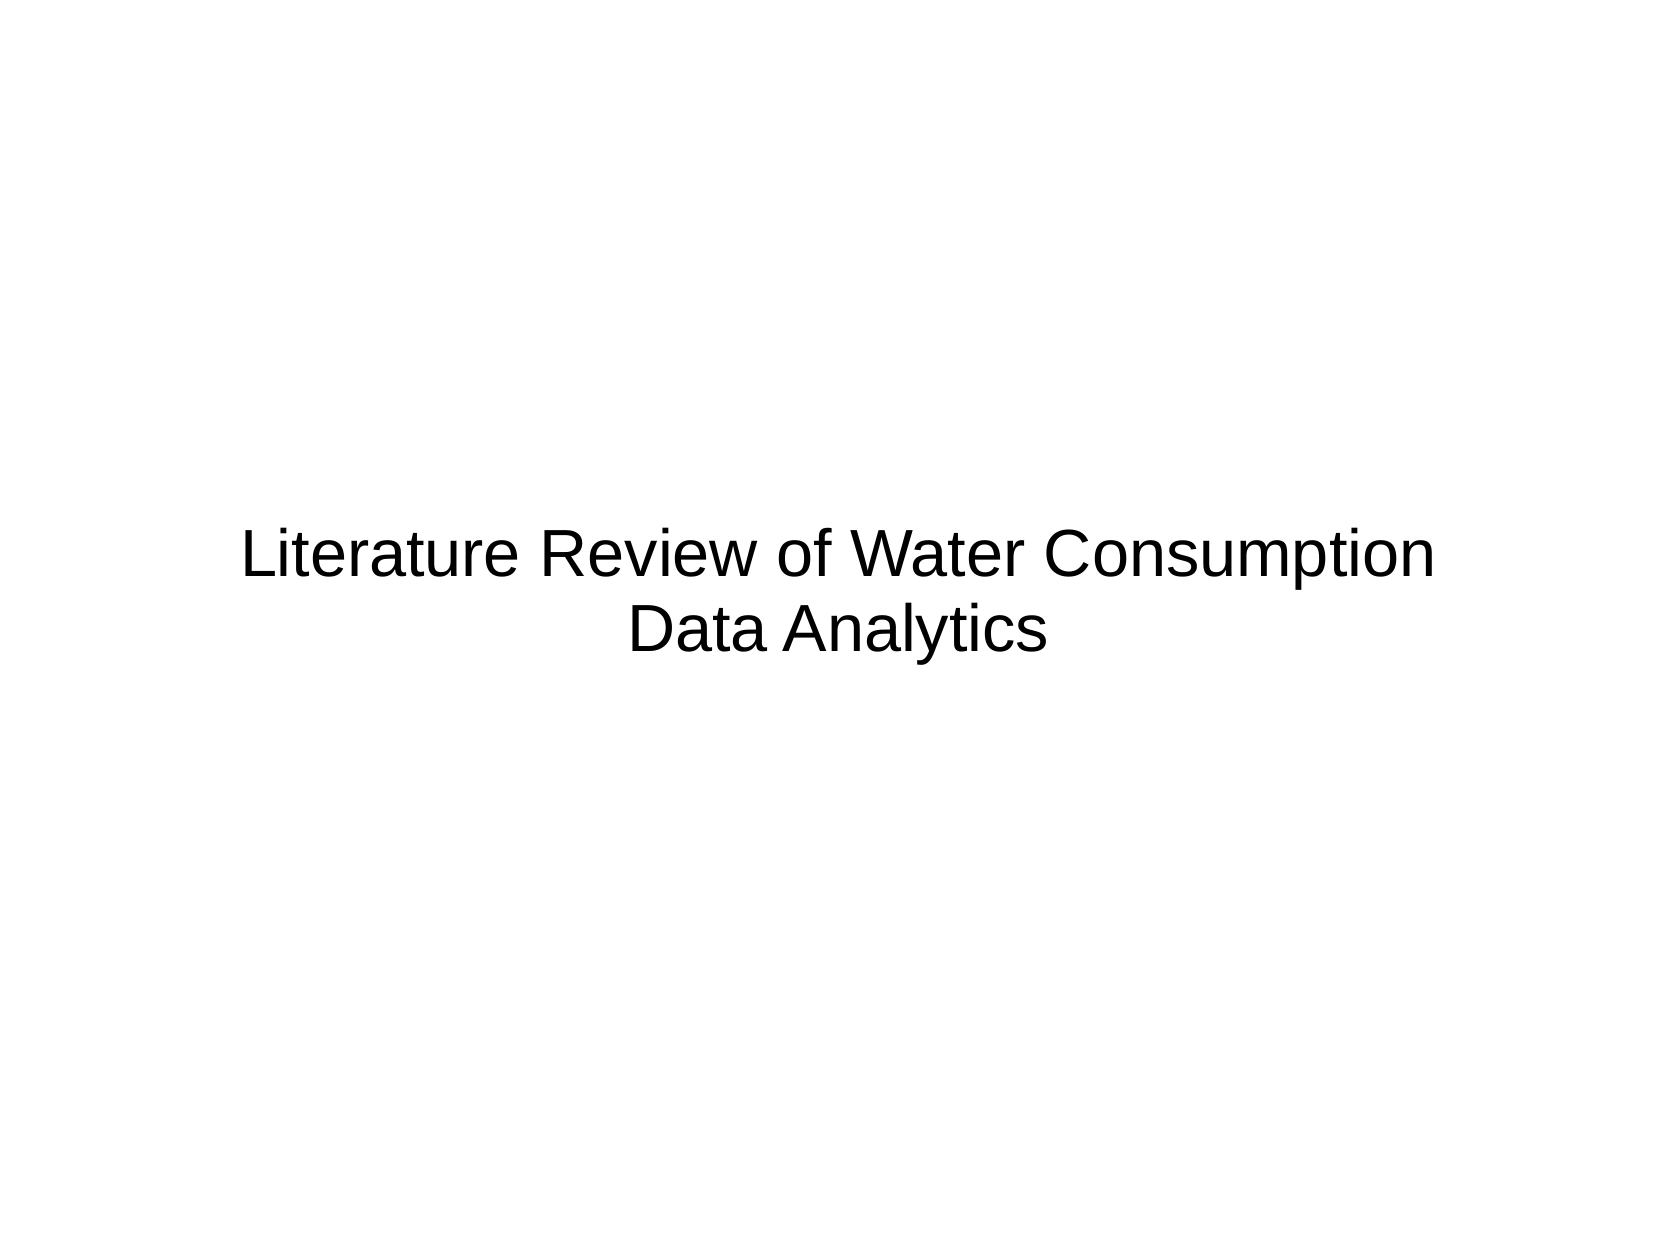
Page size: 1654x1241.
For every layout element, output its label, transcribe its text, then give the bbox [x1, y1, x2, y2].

subtitle Literature Review of Water Consumption Data Analytics [236, 236, 1441, 945]
